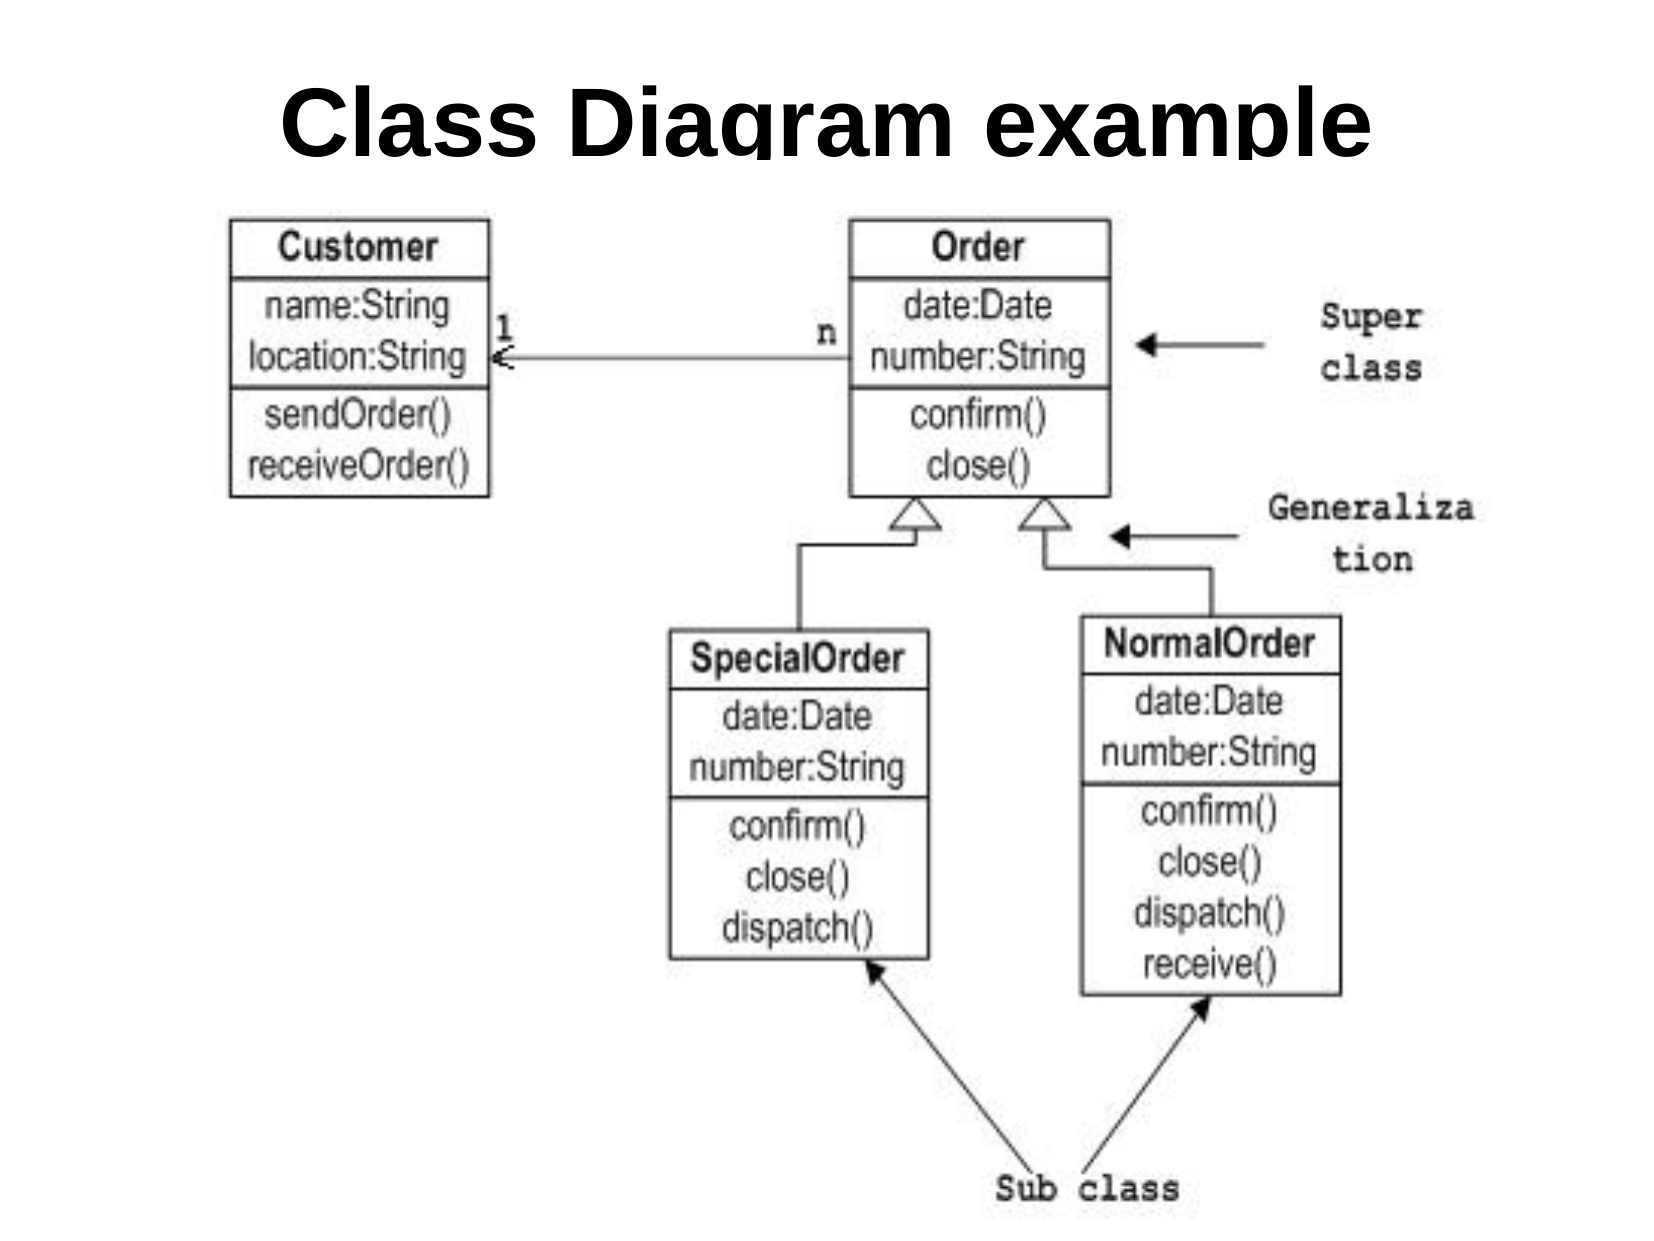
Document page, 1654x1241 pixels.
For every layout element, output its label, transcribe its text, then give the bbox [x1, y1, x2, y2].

picture [212, 160, 1501, 1229]
title Class Diagram example [82, 49, 1571, 196]
